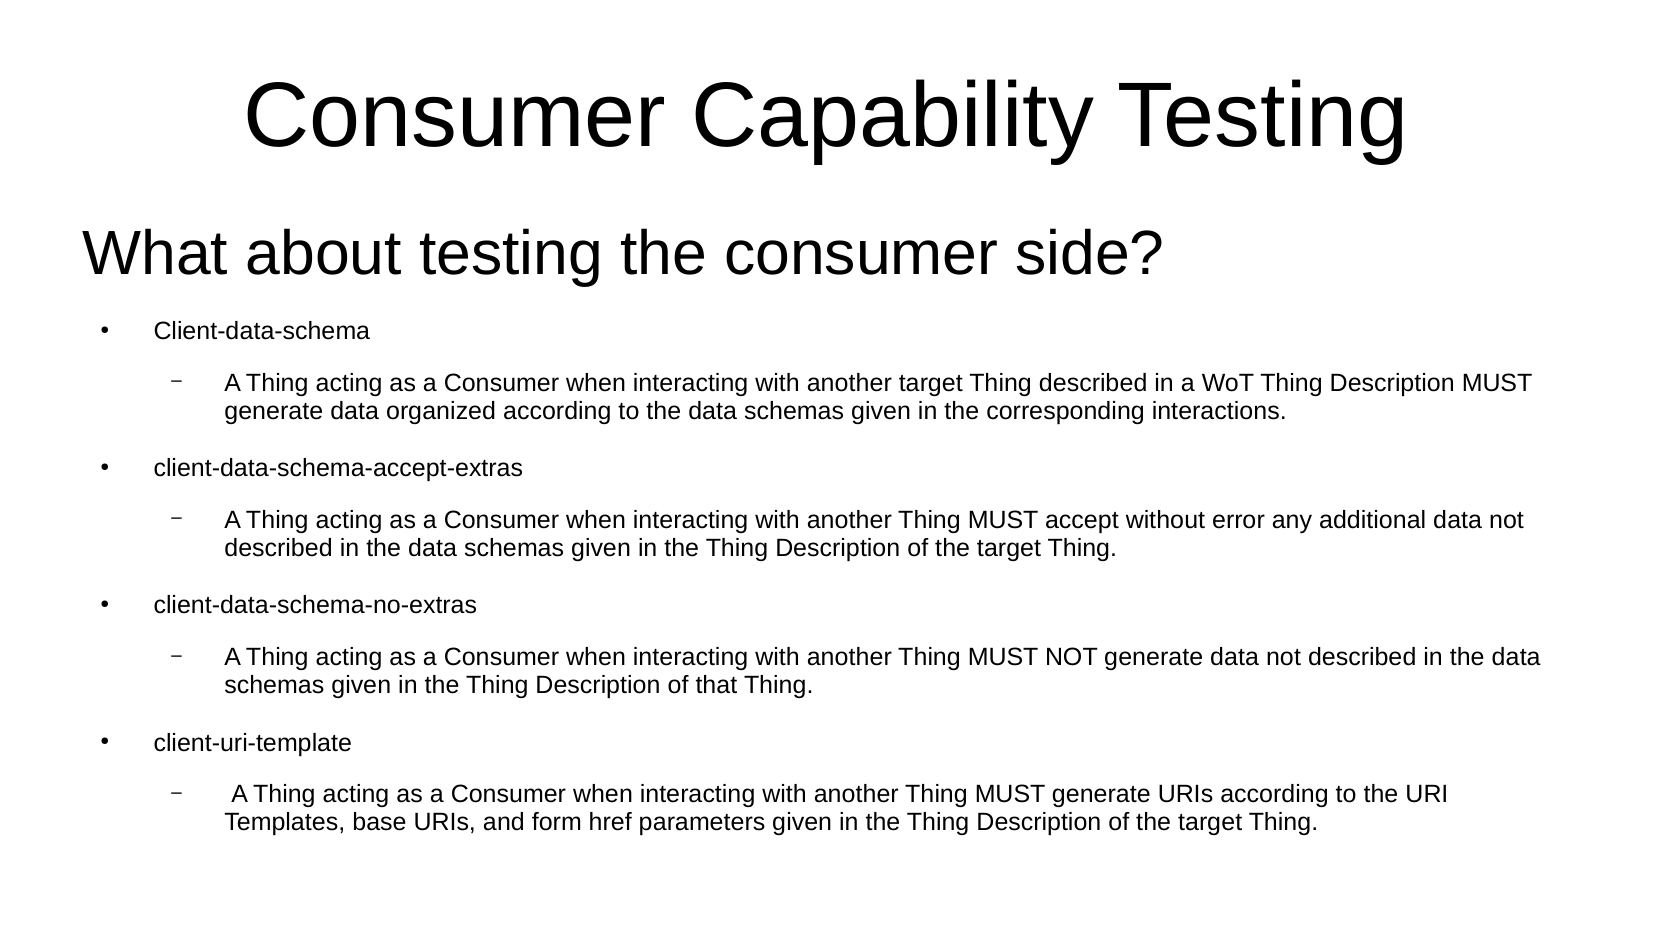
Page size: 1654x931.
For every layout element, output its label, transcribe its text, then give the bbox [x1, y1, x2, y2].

title Consumer Capability Testing [82, 37, 1571, 193]
list What about testing the consumer side? Client-data-schema A Thing acting as a Consumer when interacting with another target Thing described in a WoT Thing Description MUST generate data organized according to the data schemas given in the corresponding interactions. client-data-schema-accept-extras A Thing acting as a Consumer when interacting with another Thing MUST accept without error any additional data not described in the data schemas given in the Thing Description of the target Thing. client-data-schema-no-extras A Thing acting as a Consumer when interacting with another Thing MUST NOT generate data not described in the data schemas given in the Thing Description of that Thing. client-uri-template A Thing acting as a Consumer when interacting with another Thing MUST generate URIs according to the URI Templates, base URIs, and form href parameters given in the Thing Description of the target Thing. [82, 217, 1571, 758]
